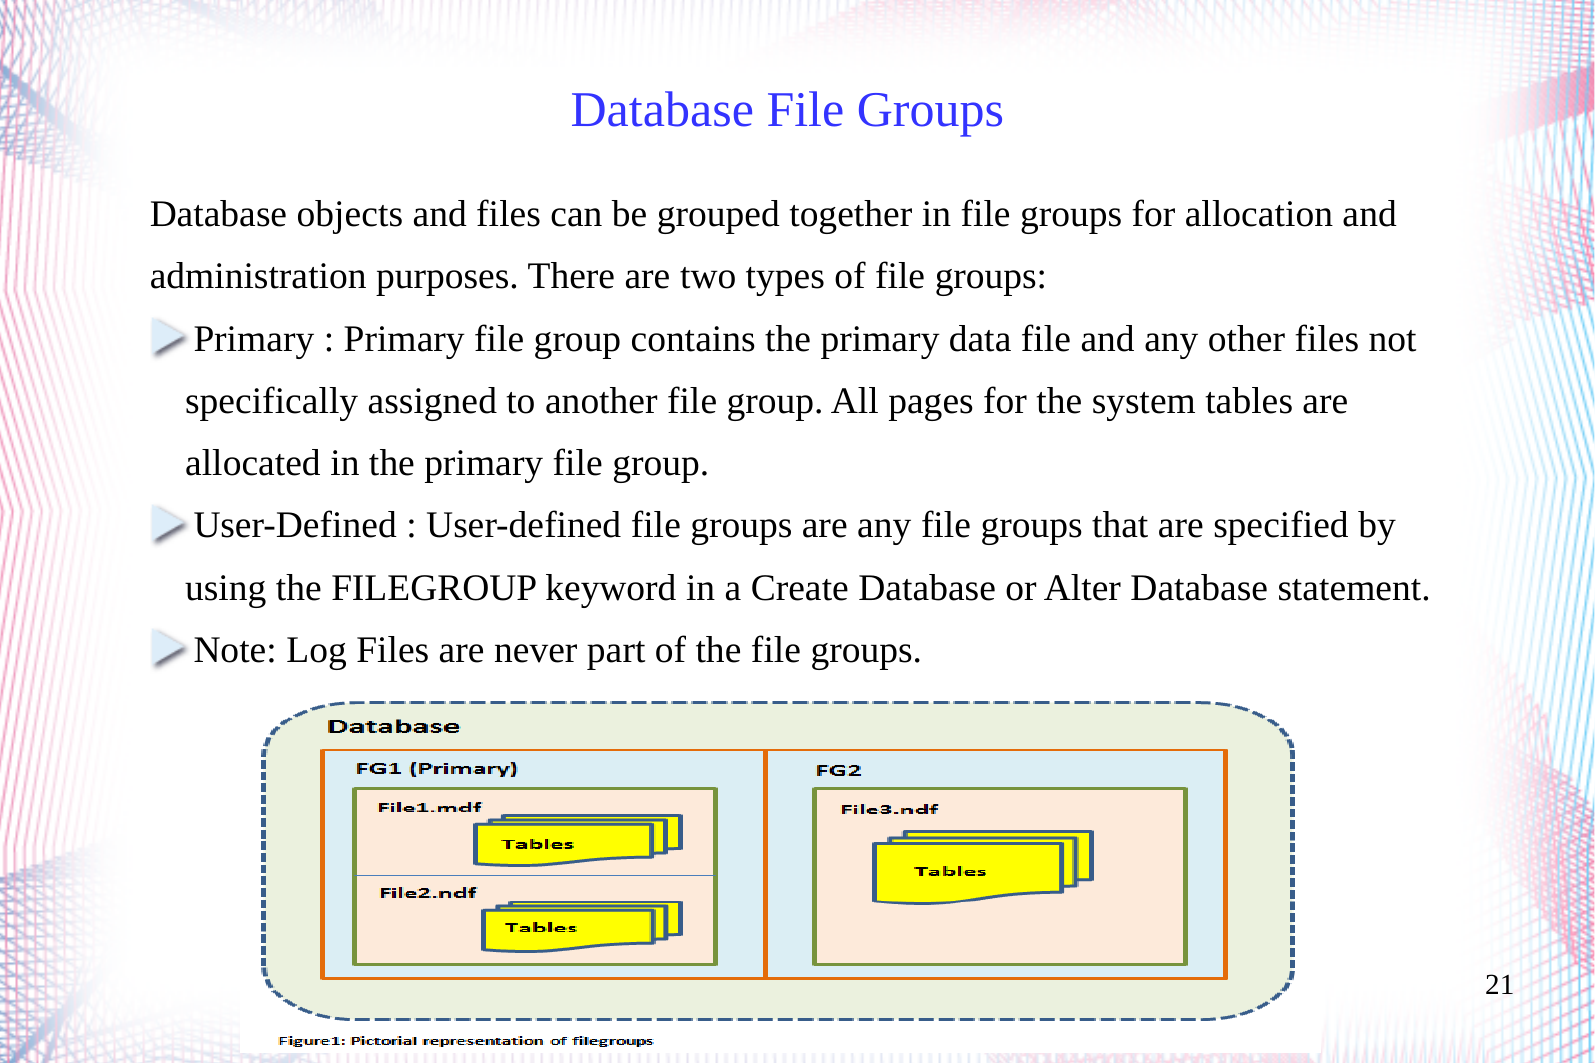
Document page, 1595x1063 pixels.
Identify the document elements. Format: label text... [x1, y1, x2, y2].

picture [0, 0, 1595, 1063]
text_box Database objects and files can be grouped together in file groups for allocation and administration purposes. There are two types of file groups: Primary : Primary file group contains the primary data file and any other files not specifically assigned to another file group. All pages for the system tables are allocated in the primary file group. User-Defined : User-defined file groups are any file groups that are specified by using the FILEGROUP keyword in a Create Database or Alter Database statement. Note: Log Files are never part of the file groups. [135, 165, 1471, 669]
text_box Database File Groups [120, 75, 1456, 147]
